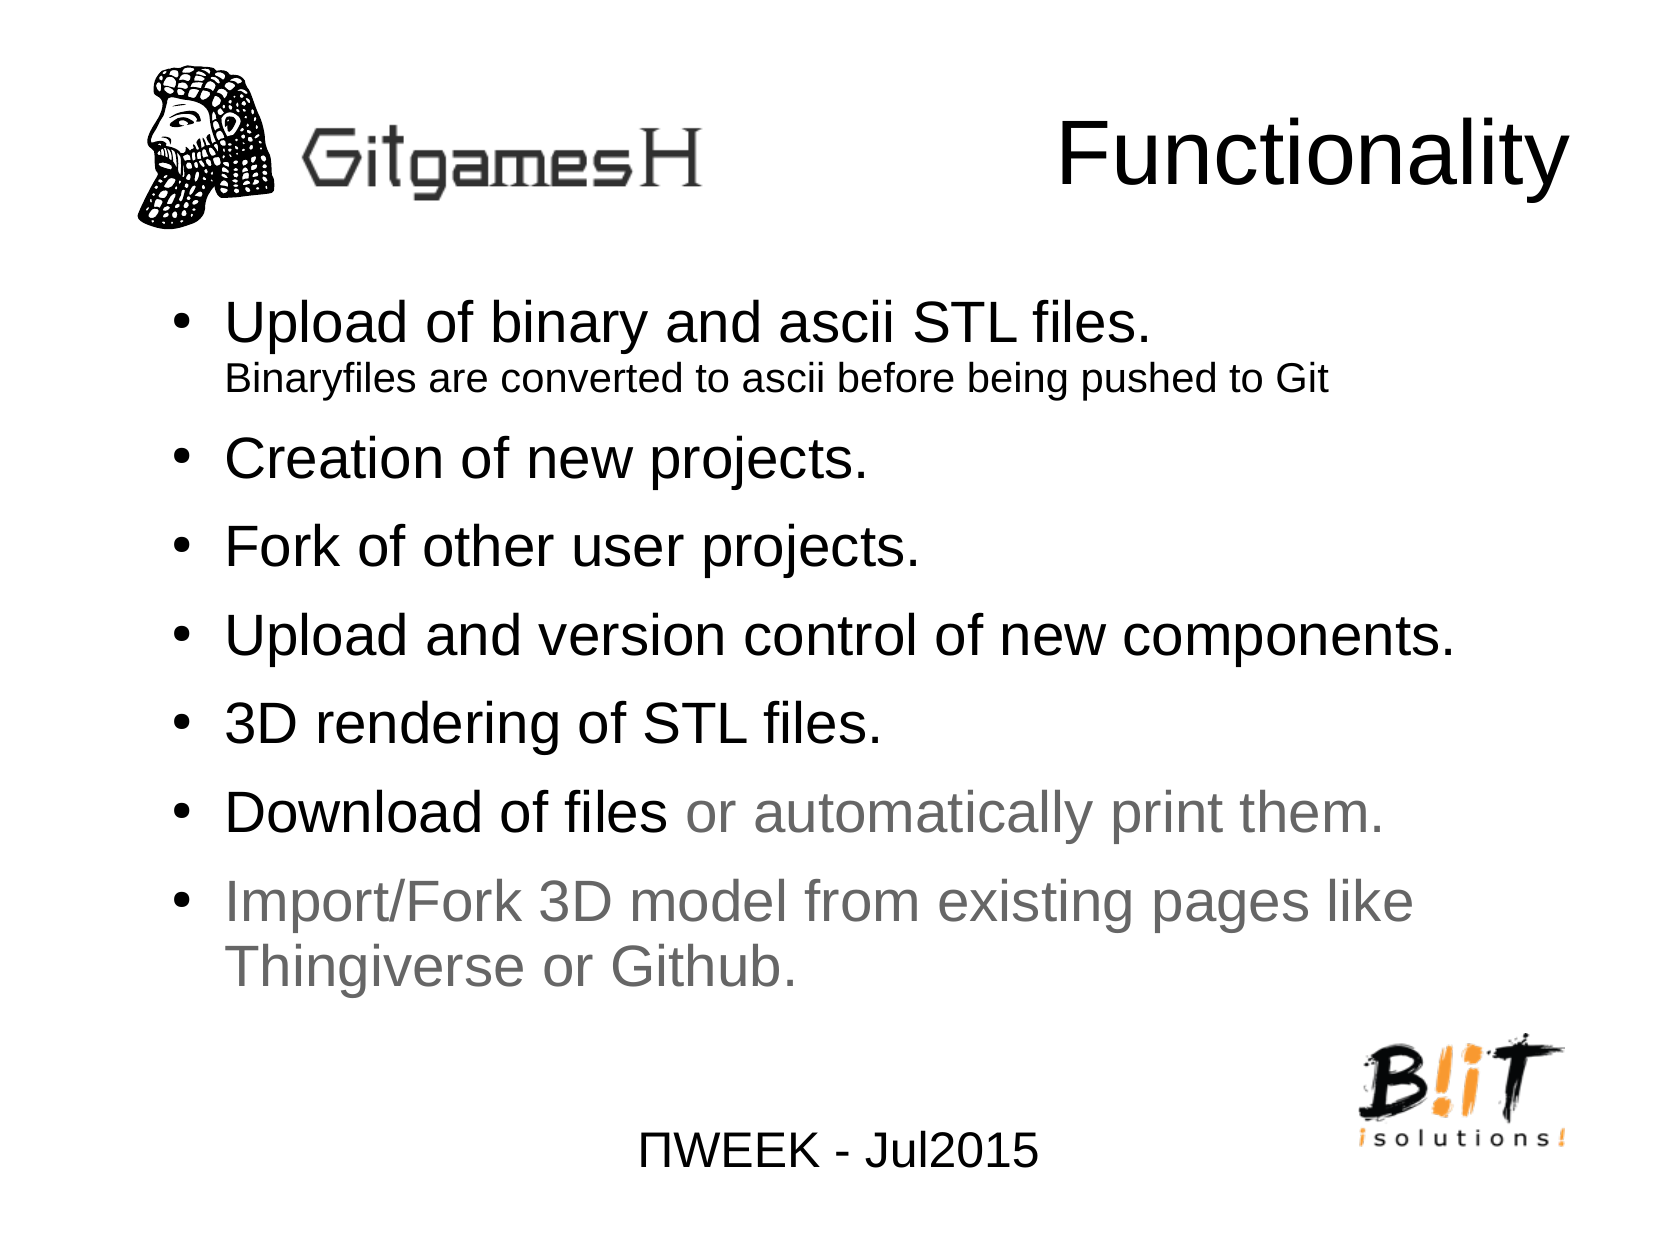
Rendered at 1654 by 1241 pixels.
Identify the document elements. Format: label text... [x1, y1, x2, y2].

title Functionality [82, 49, 1571, 257]
picture [1358, 1033, 1565, 1152]
picture [118, 58, 709, 237]
list ΠWEEK - Jul2015 [59, 1122, 1548, 1182]
list Upload of binary and ascii STL files. Binaryfiles are converted to ascii before being pushed to Git Creation of new projects. Fork of other user projects. Upload and version control of new components. 3D rendering of STL files. Download of files or automatically print them. Import/Fork 3D model from existing pages like Thingiverse or Github. [82, 290, 1571, 1109]
